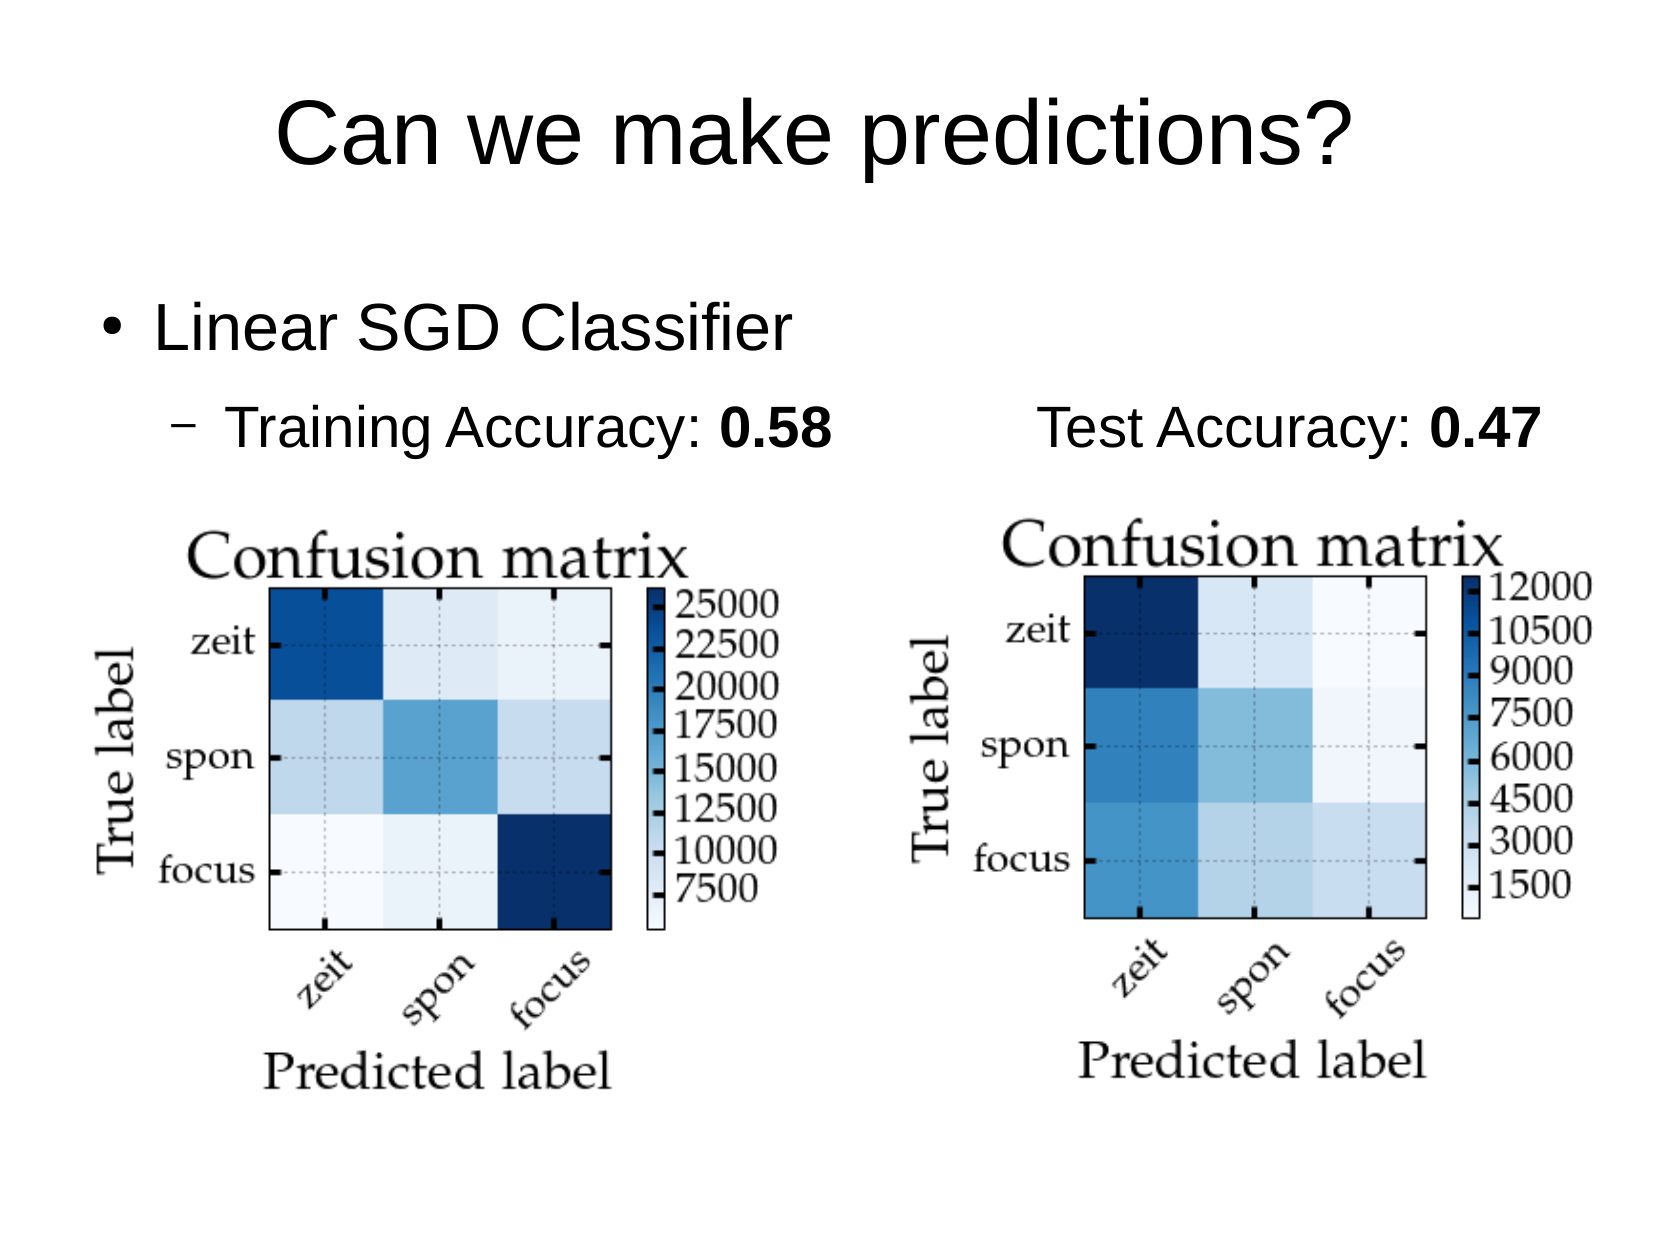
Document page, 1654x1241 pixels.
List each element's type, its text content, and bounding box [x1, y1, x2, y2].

list Linear SGD Classifier Training Accuracy: 0.58 Test Accuracy: 0.47 [82, 290, 1571, 1205]
picture [897, 507, 1607, 1105]
title Can we make predictions? [70, 29, 1560, 237]
picture [82, 519, 792, 1116]
